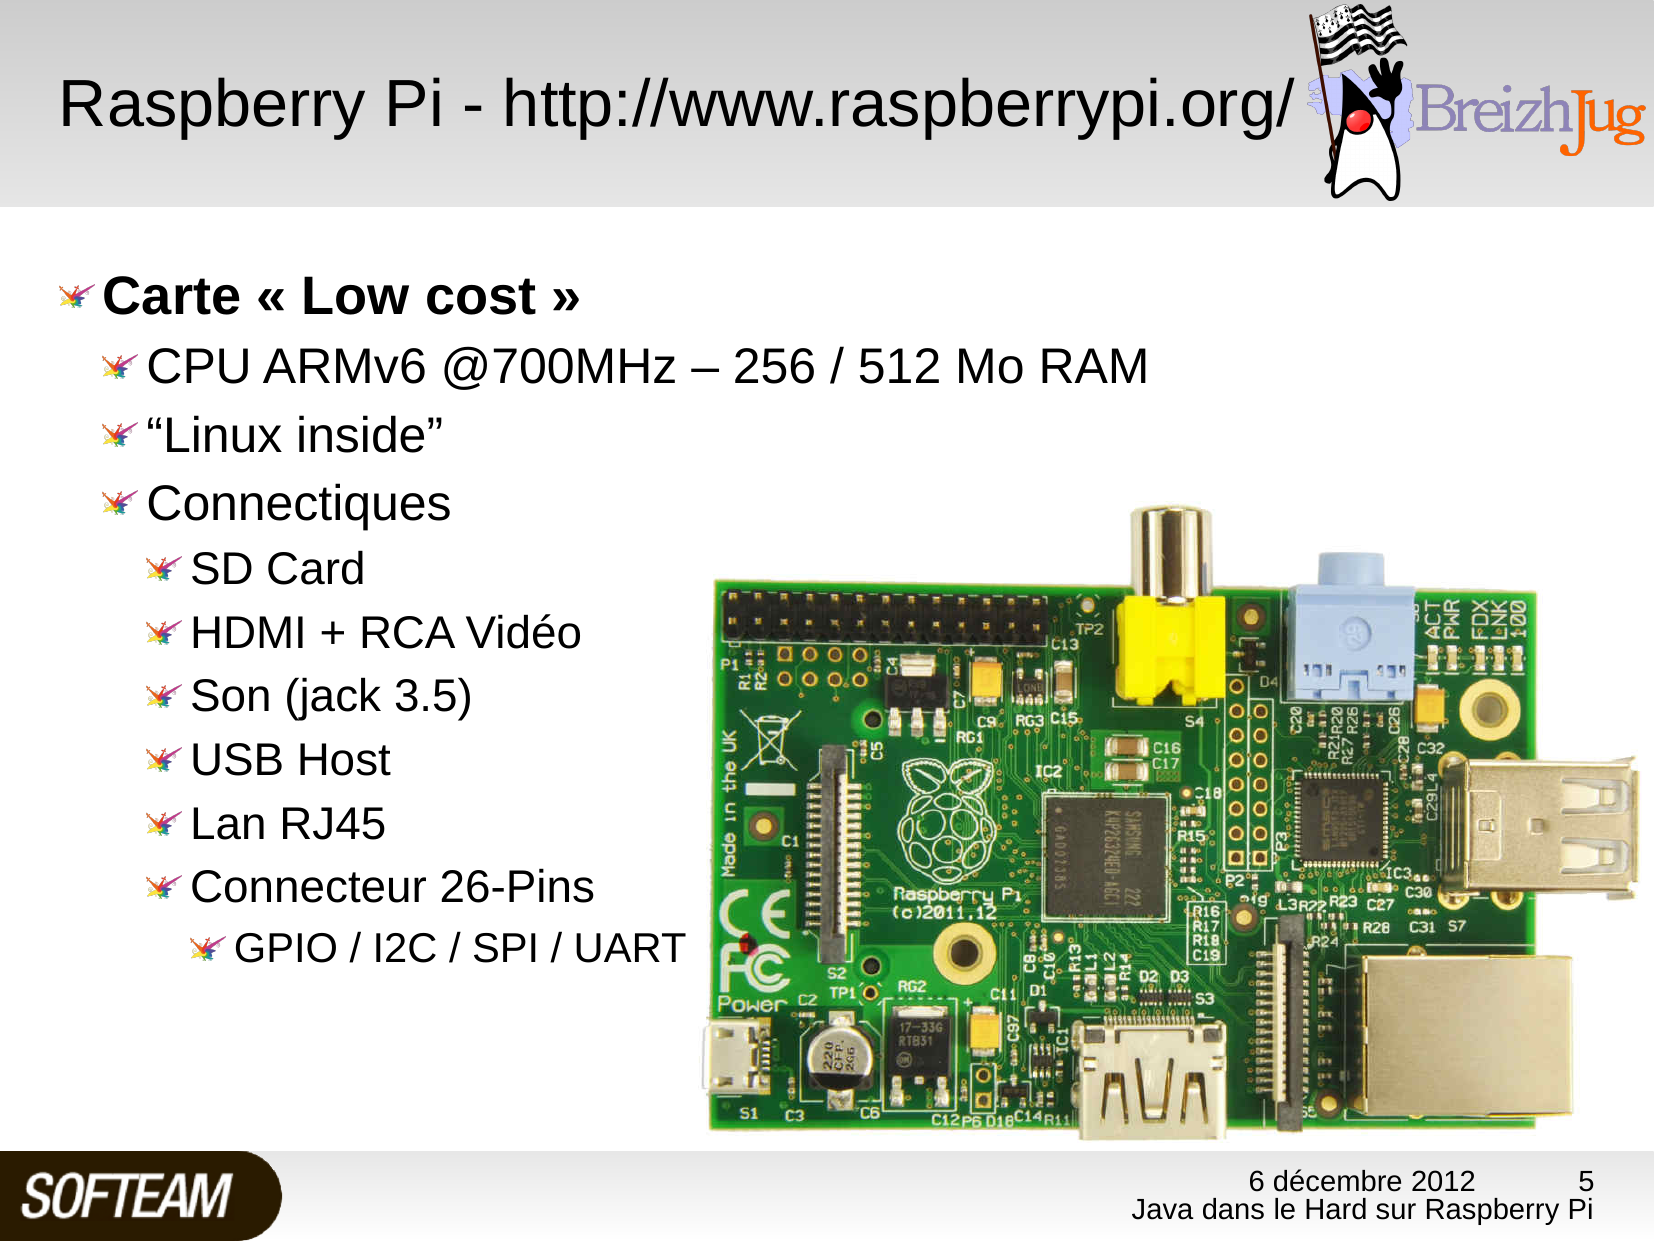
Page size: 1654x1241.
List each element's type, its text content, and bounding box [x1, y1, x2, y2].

picture [1299, 0, 1654, 206]
title Raspberry Pi - http://www.raspberrypi.org/ [59, 29, 1359, 178]
list Carte « Low cost » CPU ARMv6 @700MHz – 256 / 512 Mo RAM “Linux inside” Connectiques SD Card HDMI + RCA Vidéo Son (jack 3.5) USB Host Lan RJ45 Connecteur 26-Pins GPIO / I2C / SPI / UART [59, 265, 1595, 1152]
picture [698, 501, 1642, 1150]
picture [0, 1151, 286, 1241]
